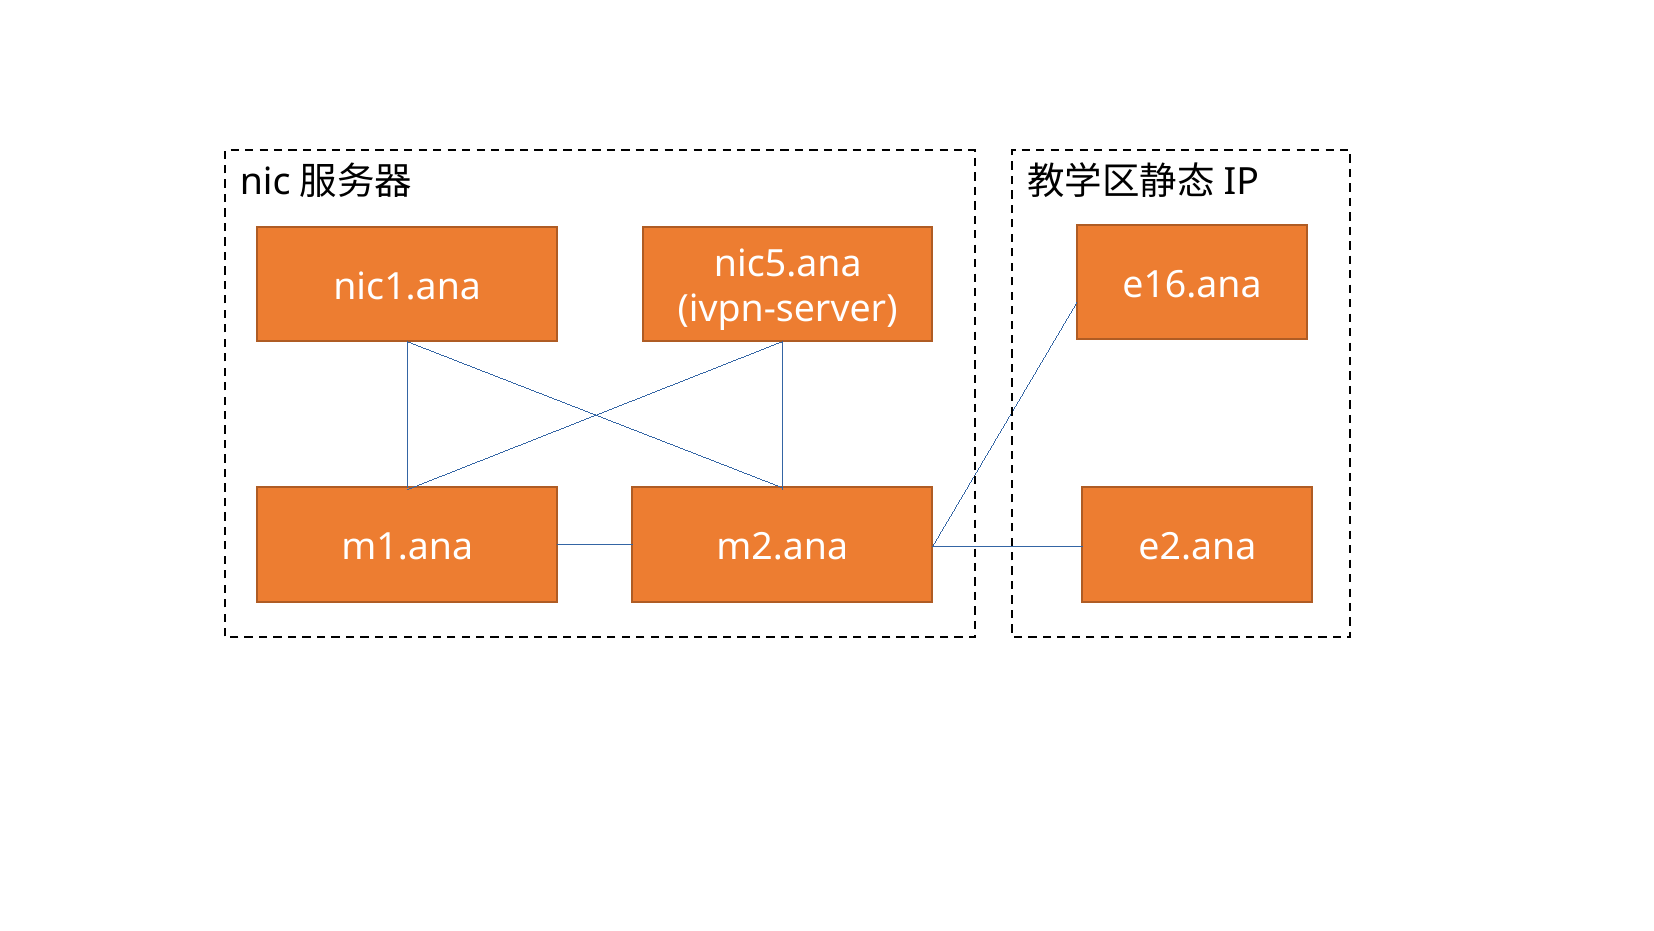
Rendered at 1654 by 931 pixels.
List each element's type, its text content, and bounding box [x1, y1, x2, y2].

text_box 教学区静态IP [1012, 149, 1350, 638]
text_box nic服务器 [225, 149, 976, 638]
